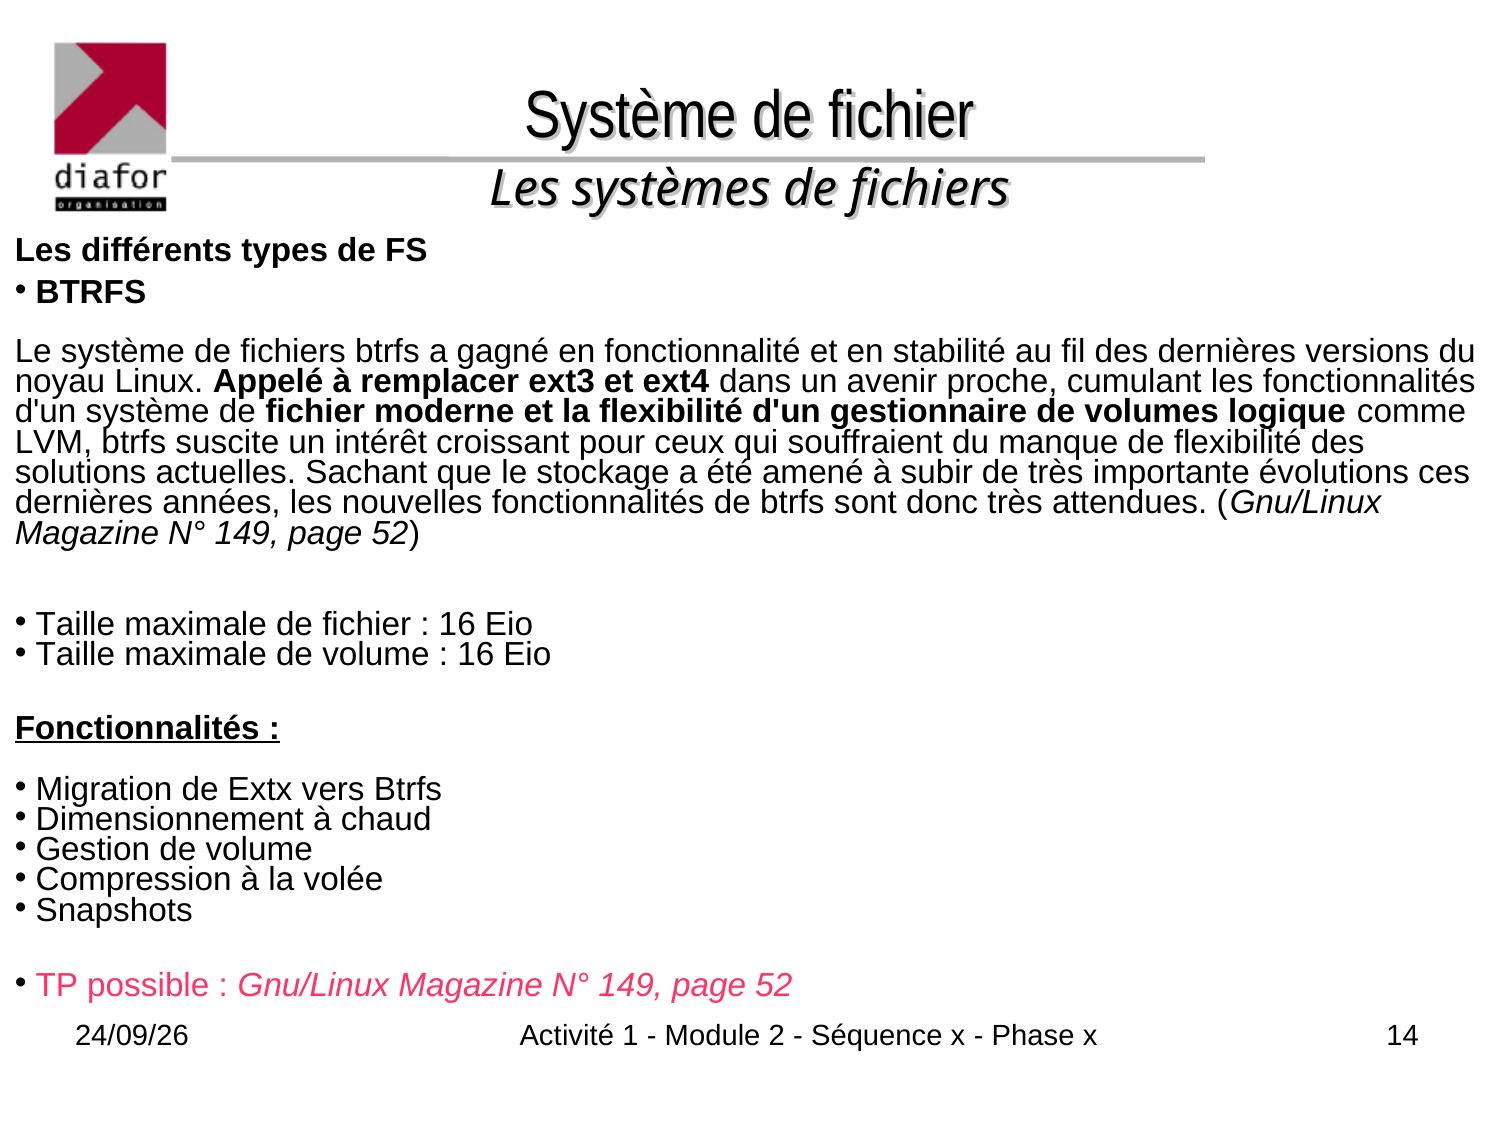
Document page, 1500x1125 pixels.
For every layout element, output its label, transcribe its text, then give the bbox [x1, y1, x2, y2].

text_box Les différents types de FS [0, 230, 444, 276]
text_box BTRFS [0, 271, 162, 317]
title Système de fichier Les systèmes de fichiers [75, 45, 1426, 250]
text_box Fonctionnalités : Migration de Extx vers Btrfs Dimensionnement à chaud Gestion de volume Compression à la volée Snapshots [0, 707, 1500, 935]
text_box Le système de fichiers btrfs a gagné en fonctionnalité et en stabilité au fil des dernières versions du noyau Linux. Appelé à remplacer ext3 et ext4 dans un avenir proche, cumulant les fonctionnalités d'un système de fichier moderne et la flexibilité d'un gestionnaire de volumes logique comme LVM, btrfs suscite un intérêt croissant pour ceux qui souffraient du manque de flexibilité des solutions actuelles. Sachant que le stockage a été amené à subir de très importante évolutions ces dernières années, les nouvelles fonctionnalités de btrfs sont donc très attendues. (Gnu/Linux Magazine N° 149, page 52) [0, 330, 1500, 558]
picture [53, 42, 168, 213]
text_box TP possible : Gnu/Linux Magazine N° 149, page 52 [0, 964, 1500, 1010]
text_box Taille maximale de fichier : 16 Eio Taille maximale de volume : 16 Eio [0, 603, 739, 680]
